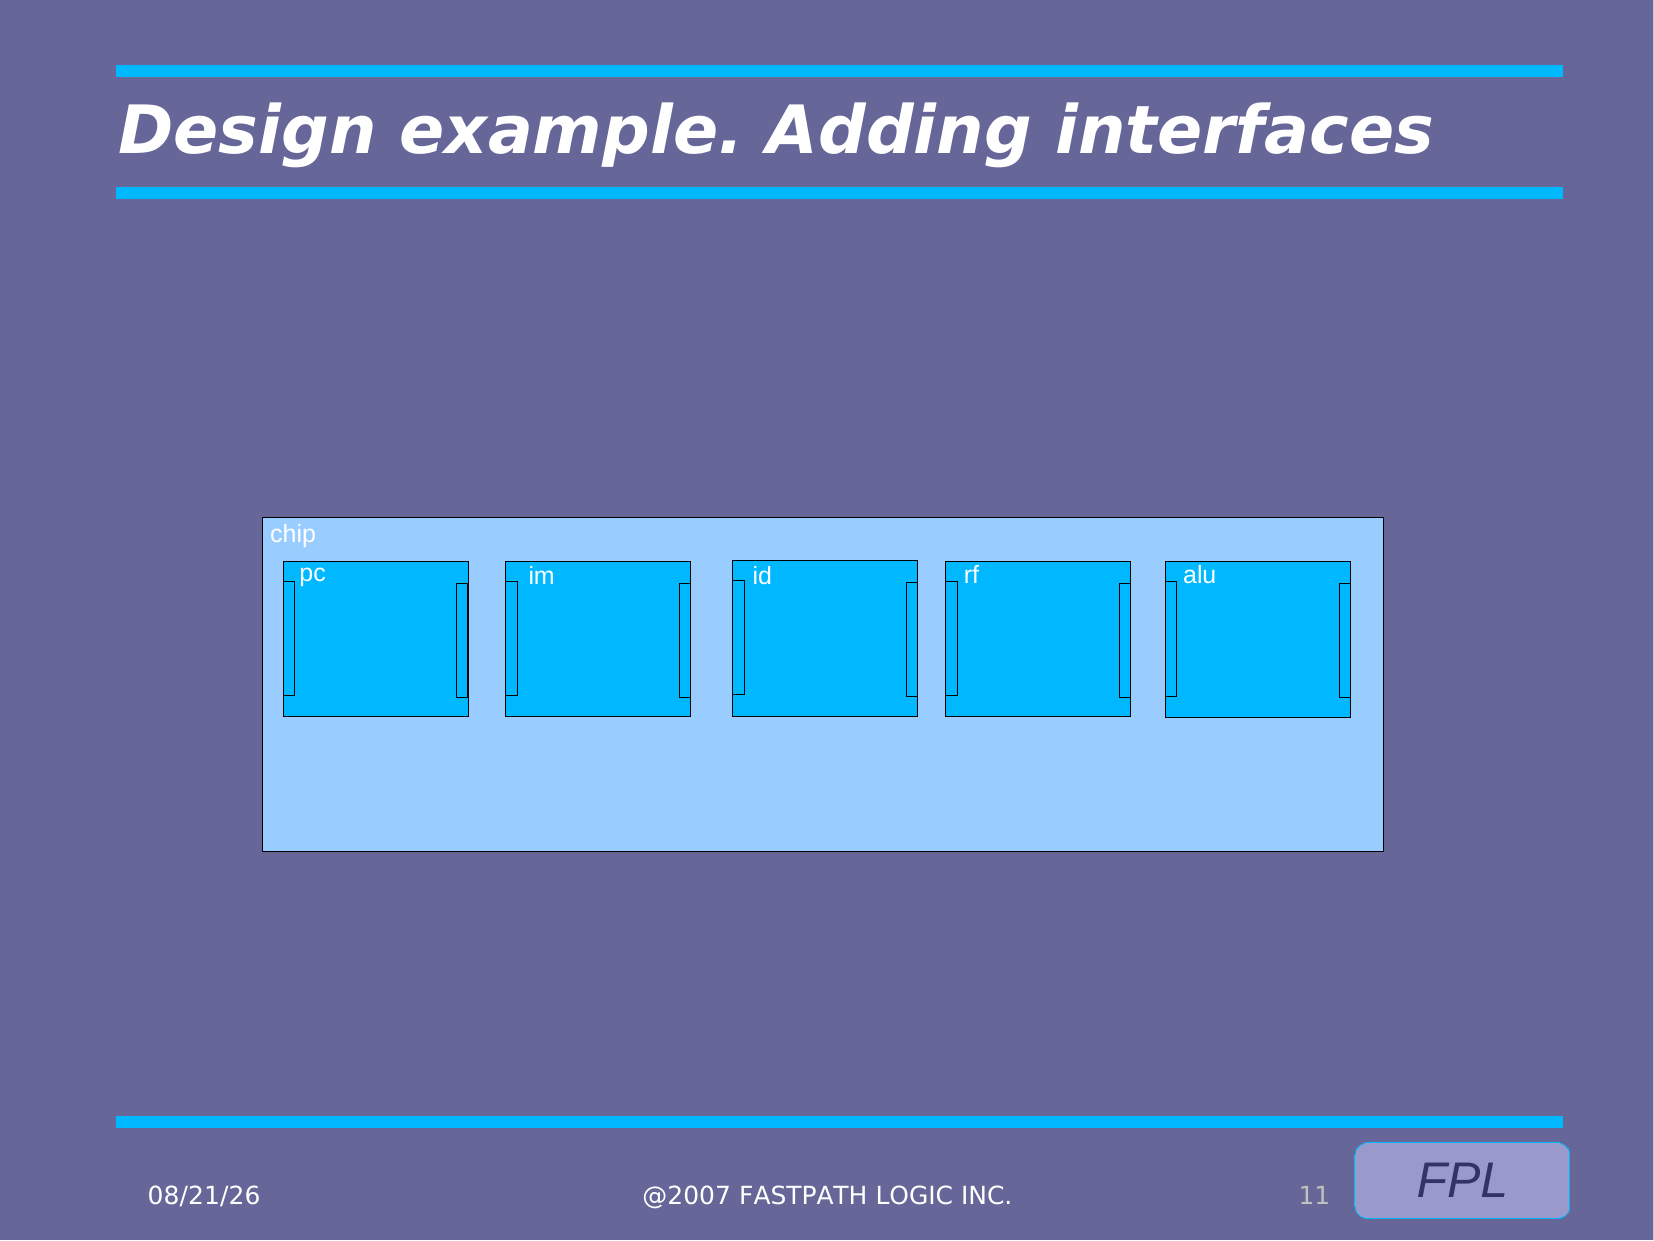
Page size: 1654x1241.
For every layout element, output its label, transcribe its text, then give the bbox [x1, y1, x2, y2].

text_box rf [949, 553, 1032, 606]
text_box chip [255, 512, 344, 565]
title Design example. Adding interfaces [118, 41, 1531, 219]
text_box [262, 517, 1384, 852]
text_box alu [1168, 552, 1251, 606]
text_box im [513, 554, 577, 607]
text_box pc [284, 551, 348, 604]
text_box id [737, 554, 820, 607]
